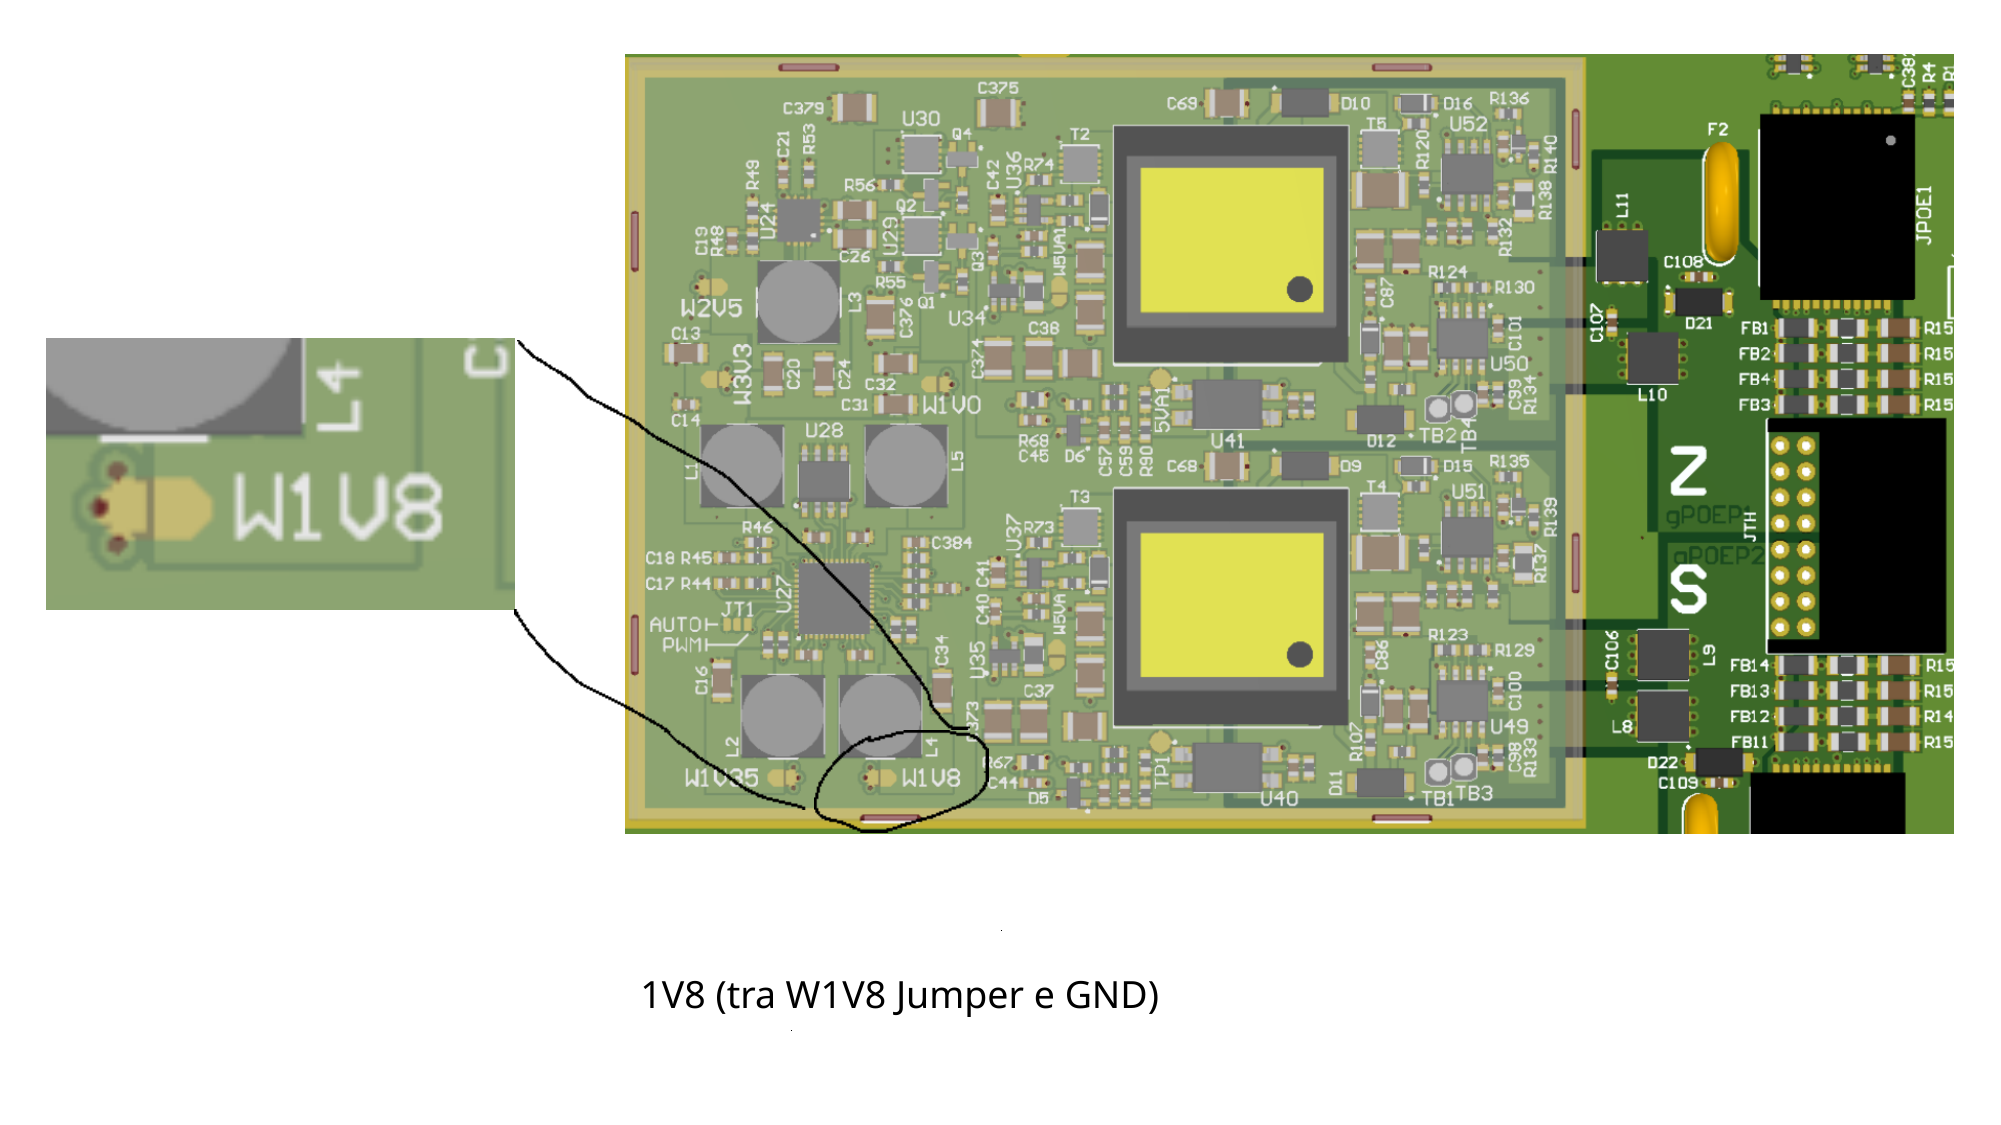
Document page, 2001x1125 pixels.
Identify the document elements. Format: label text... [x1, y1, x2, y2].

picture [46, 54, 1954, 835]
text_box 1V8 (tra W1V8 Jumper e GND) [625, 963, 1185, 1025]
